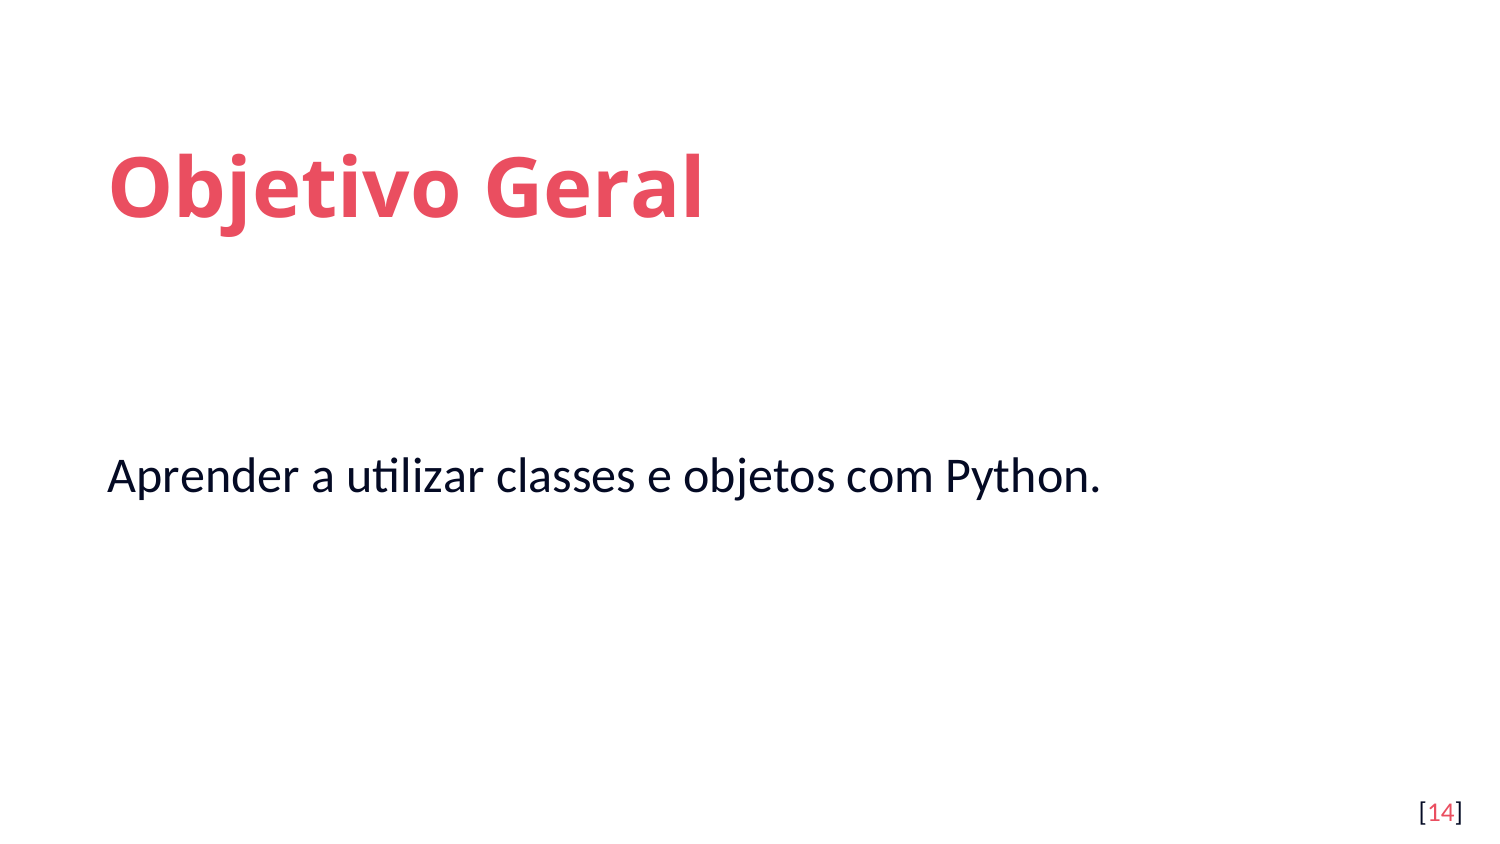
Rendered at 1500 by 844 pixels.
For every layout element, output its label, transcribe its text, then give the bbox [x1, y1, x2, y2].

text_box Objetivo Geral [92, 104, 1408, 243]
slide_number [14] [1403, 779, 1494, 844]
text_box Aprender a utilizar classes e objetos com Python. [92, 304, 1408, 641]
